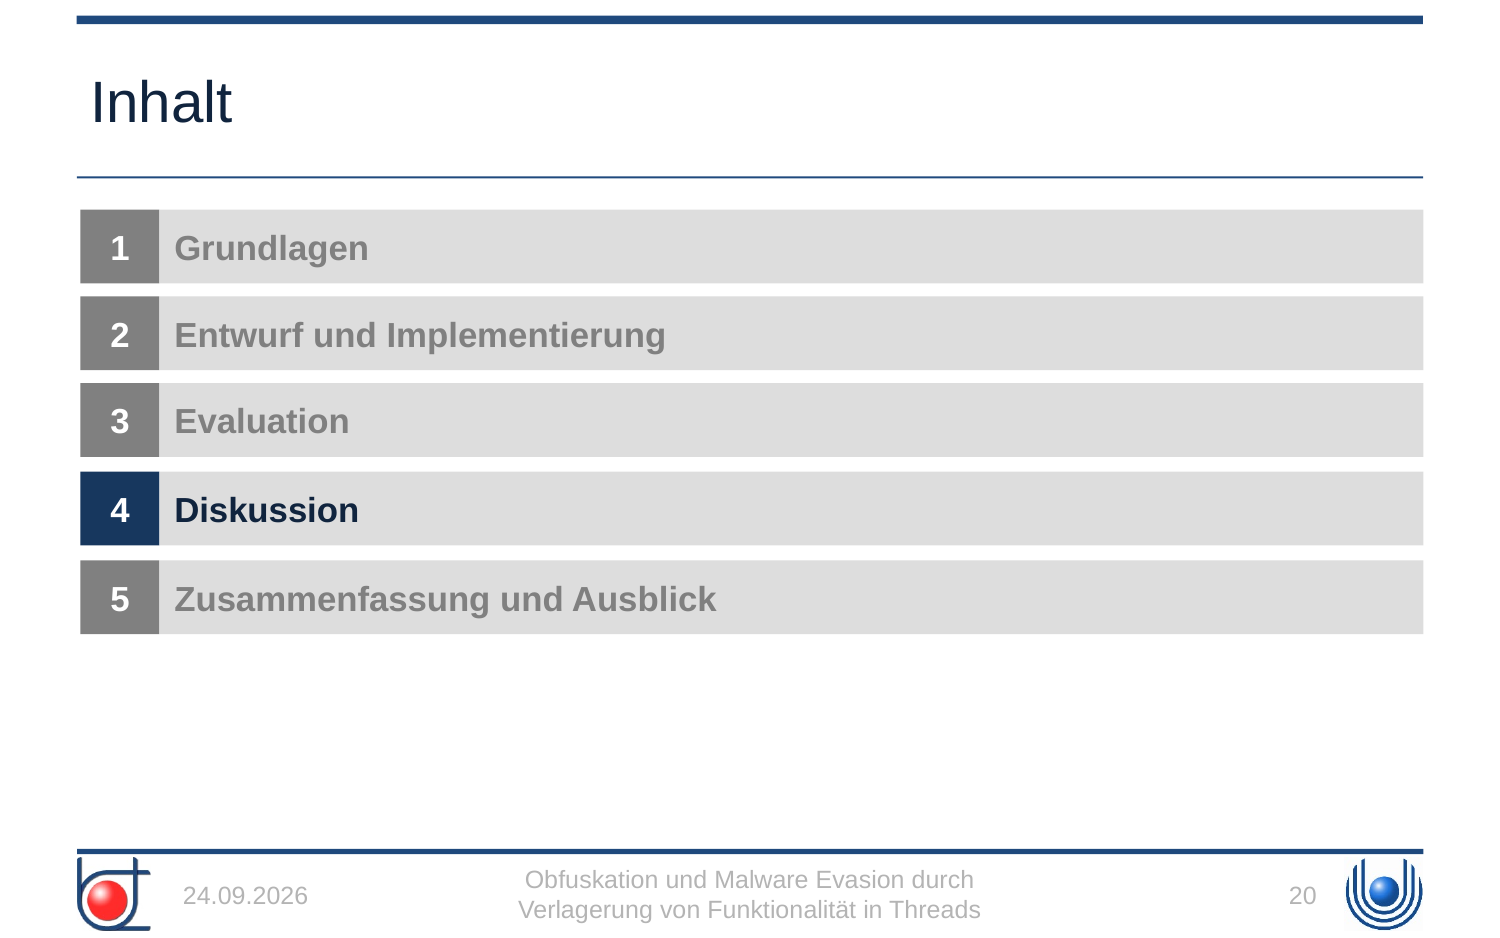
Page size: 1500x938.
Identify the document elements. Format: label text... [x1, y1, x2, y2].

slide_number <number> [1046, 860, 1317, 929]
text_box 3 [80, 383, 159, 457]
text_box 5 [80, 560, 159, 635]
picture [1344, 857, 1423, 931]
text_box Entwurf und Implementierung [159, 296, 1424, 371]
text_box 1 [80, 209, 159, 284]
footer Obfuskation und Malware Evasion durch Verlagerung von Funktionalität in Threads [454, 859, 1046, 929]
slide_number 30.08.2021 [183, 860, 454, 929]
text_box 2 [80, 296, 159, 371]
text_box 4 [80, 471, 159, 546]
text_box Grundlagen [159, 209, 1424, 284]
text_box Zusammenfassung und Ausblick [159, 560, 1424, 635]
text_box Evaluation [159, 383, 1424, 457]
picture [76, 857, 151, 931]
title Inhalt [75, 19, 1425, 178]
text_box Diskussion [159, 471, 1424, 546]
